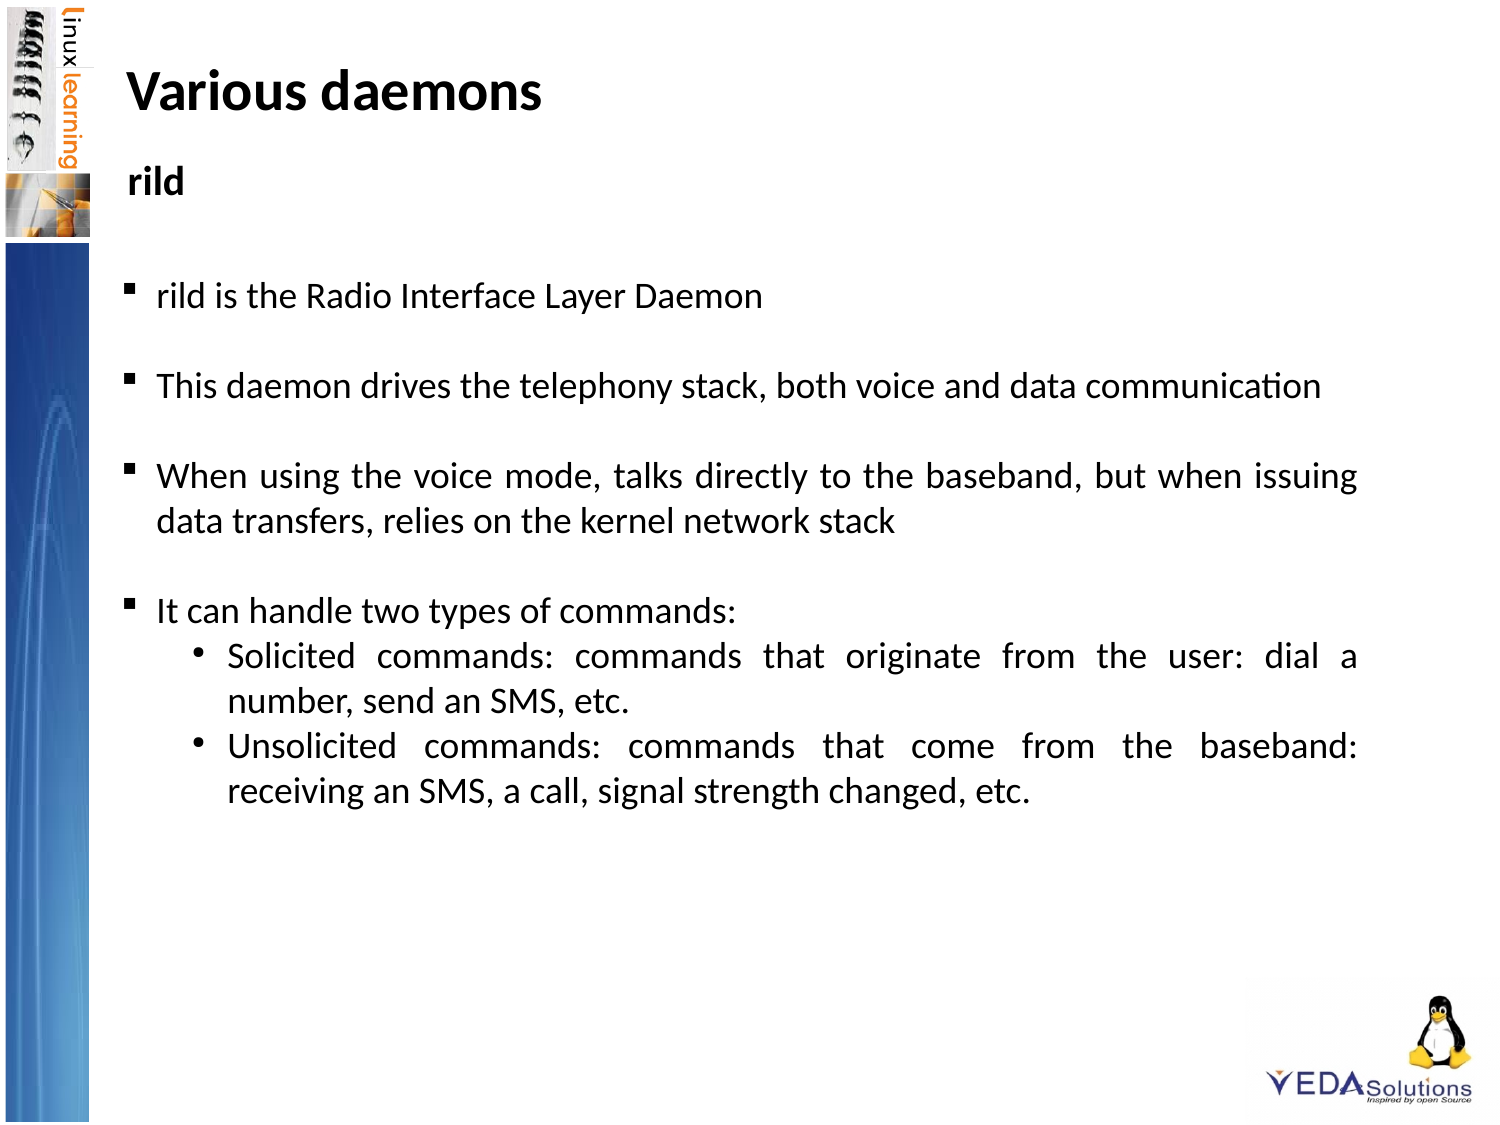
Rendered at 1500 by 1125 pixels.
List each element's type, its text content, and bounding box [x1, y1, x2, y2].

picture [5, 243, 89, 1122]
picture [5, 0, 97, 237]
text_box rild [112, 156, 856, 220]
text_box Various daemons [112, 45, 1425, 197]
text_box rild is the Radio Interface Layer Daemon This daemon drives the telephony stack, both voice and data communication When using the voice mode, talks directly to the baseband, but when issuing data transfers, relies on the kernel network stack It can handle two types of commands: Solicited commands: commands that originate from the user: dial a number, send an SMS, etc. Unsolicited commands: commands that come from the baseband: receiving an SMS, a call, signal strength changed, etc. [106, 213, 1375, 1023]
picture [1245, 977, 1500, 1125]
